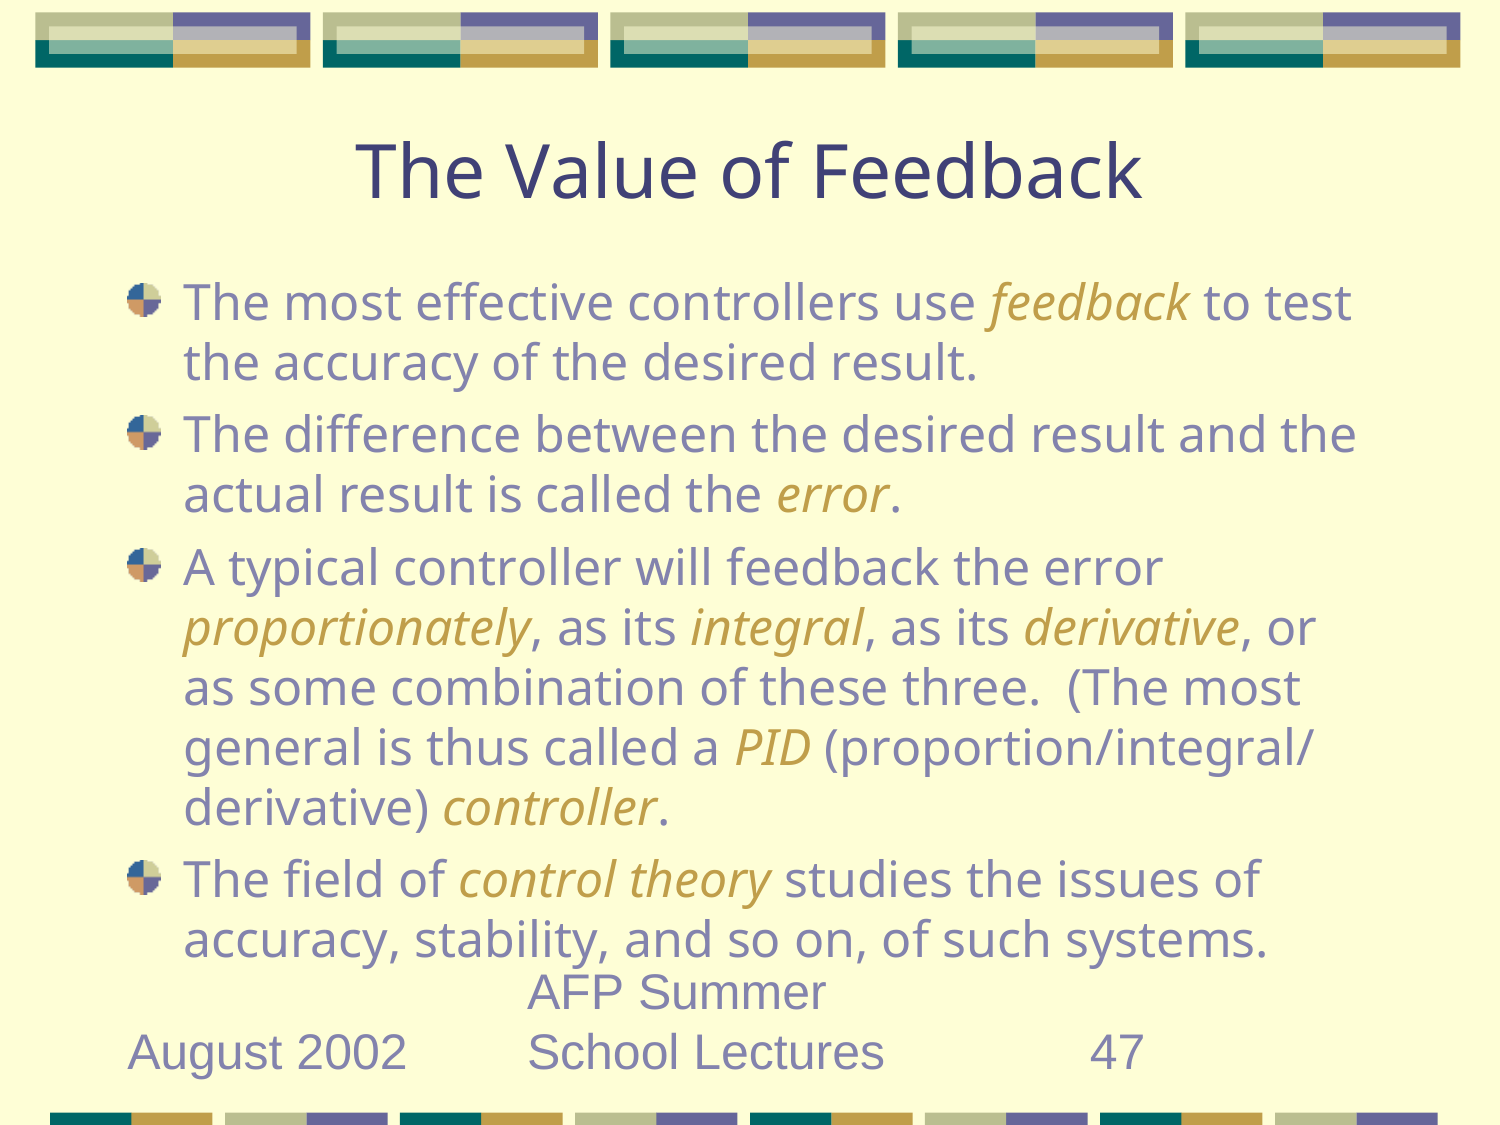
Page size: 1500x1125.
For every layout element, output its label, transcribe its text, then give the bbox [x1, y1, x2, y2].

title The Value of Feedback [112, 99, 1388, 238]
list The most effective controllers use feedback to test the accuracy of the desired result. The difference between the desired result and the actual result is called the error. A typical controller will feedback the error proportionately, as its integral, as its derivative, or as some combination of these three. (The most general is thus called a PID (proportion/integral/ derivative) controller. The field of control theory studies the issues of accuracy, stability, and so on, of such systems. [112, 262, 1388, 1001]
